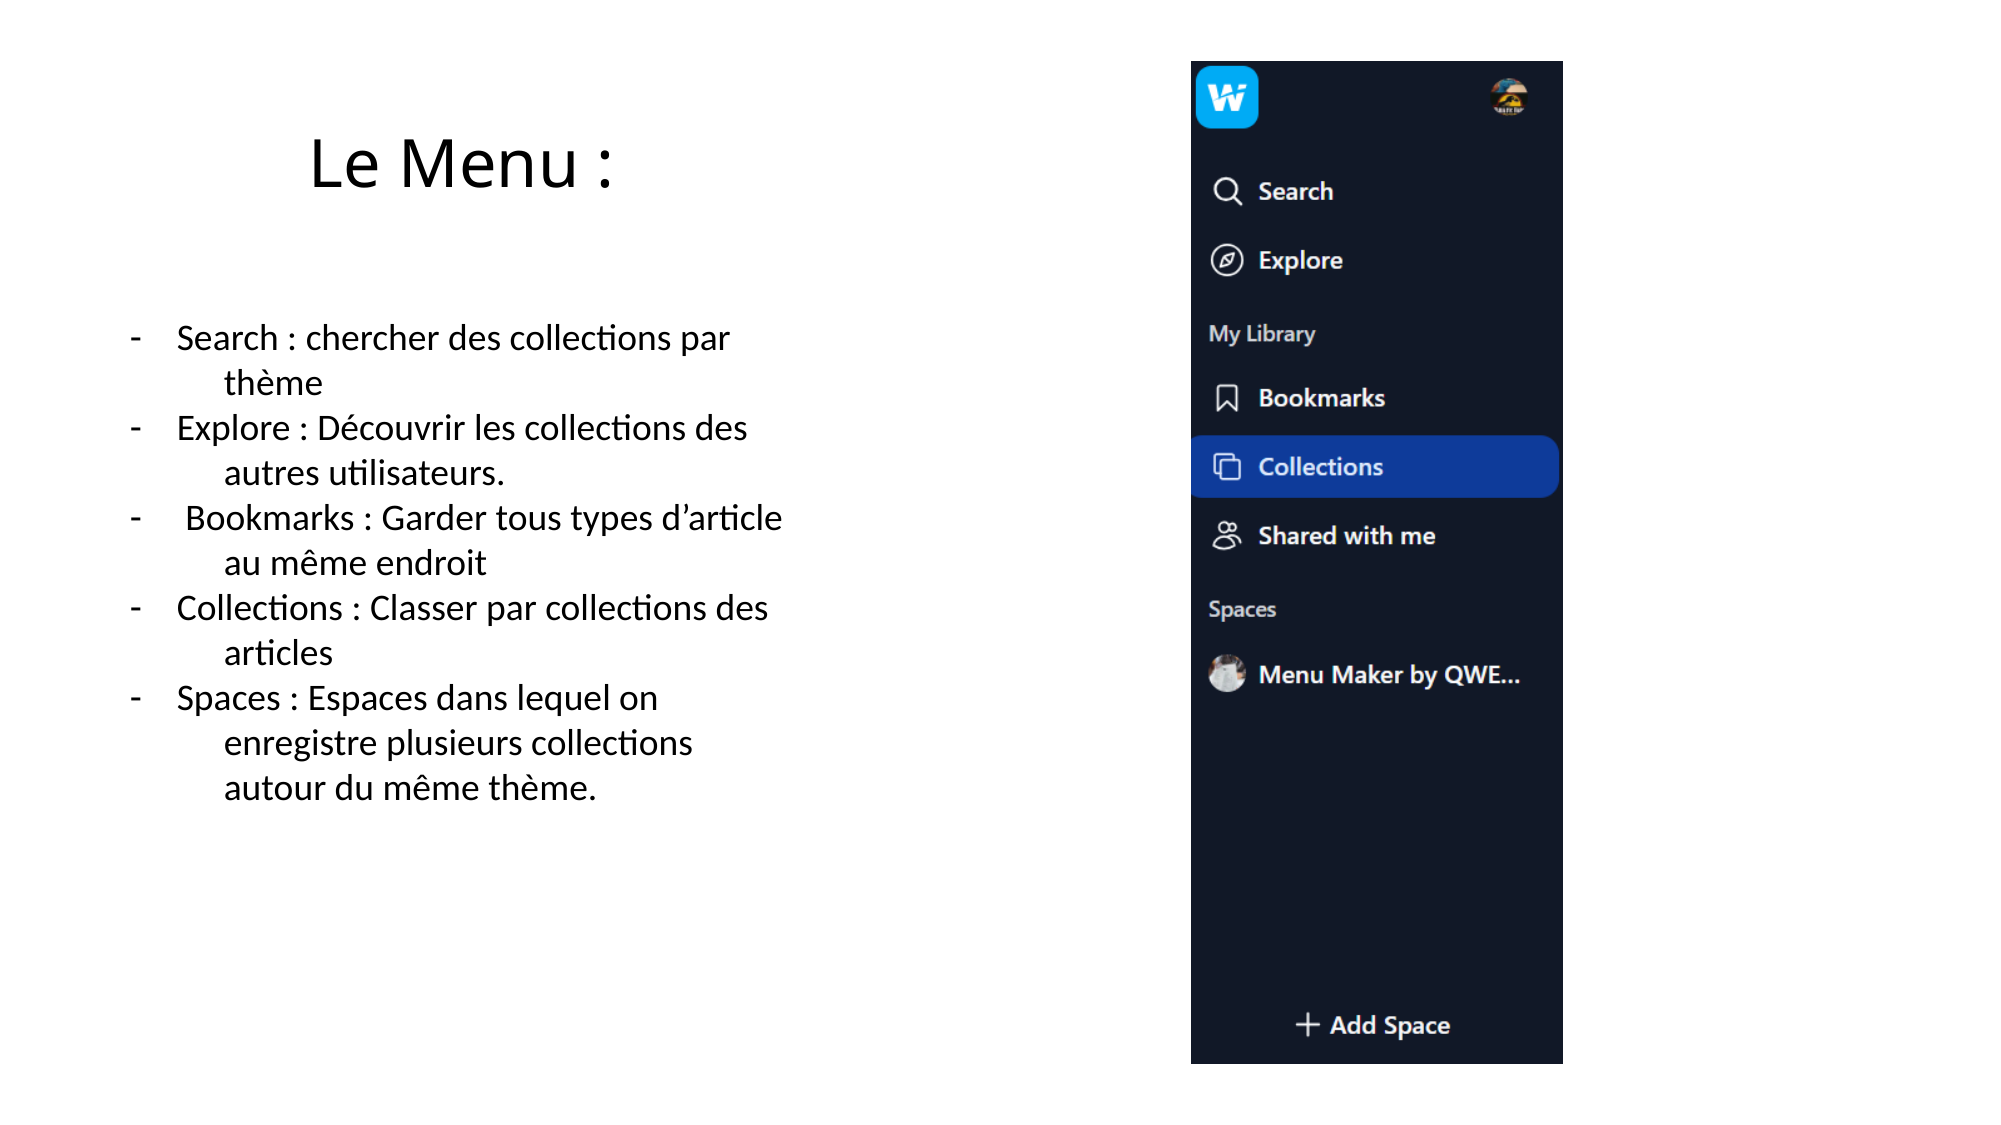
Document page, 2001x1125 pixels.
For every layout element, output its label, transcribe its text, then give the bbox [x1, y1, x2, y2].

picture [1191, 61, 1563, 1064]
title Le Menu : [114, 115, 809, 210]
text_box Search : chercher des collections par thème Explore : Découvrir les collections des autres utilisateurs. Bookmarks : Garder tous types d’article au même endroit Collections : Classer par collections des articles Spaces : Espaces dans lequel on enregistre plusieurs collections autour du même thème. [114, 305, 809, 820]
